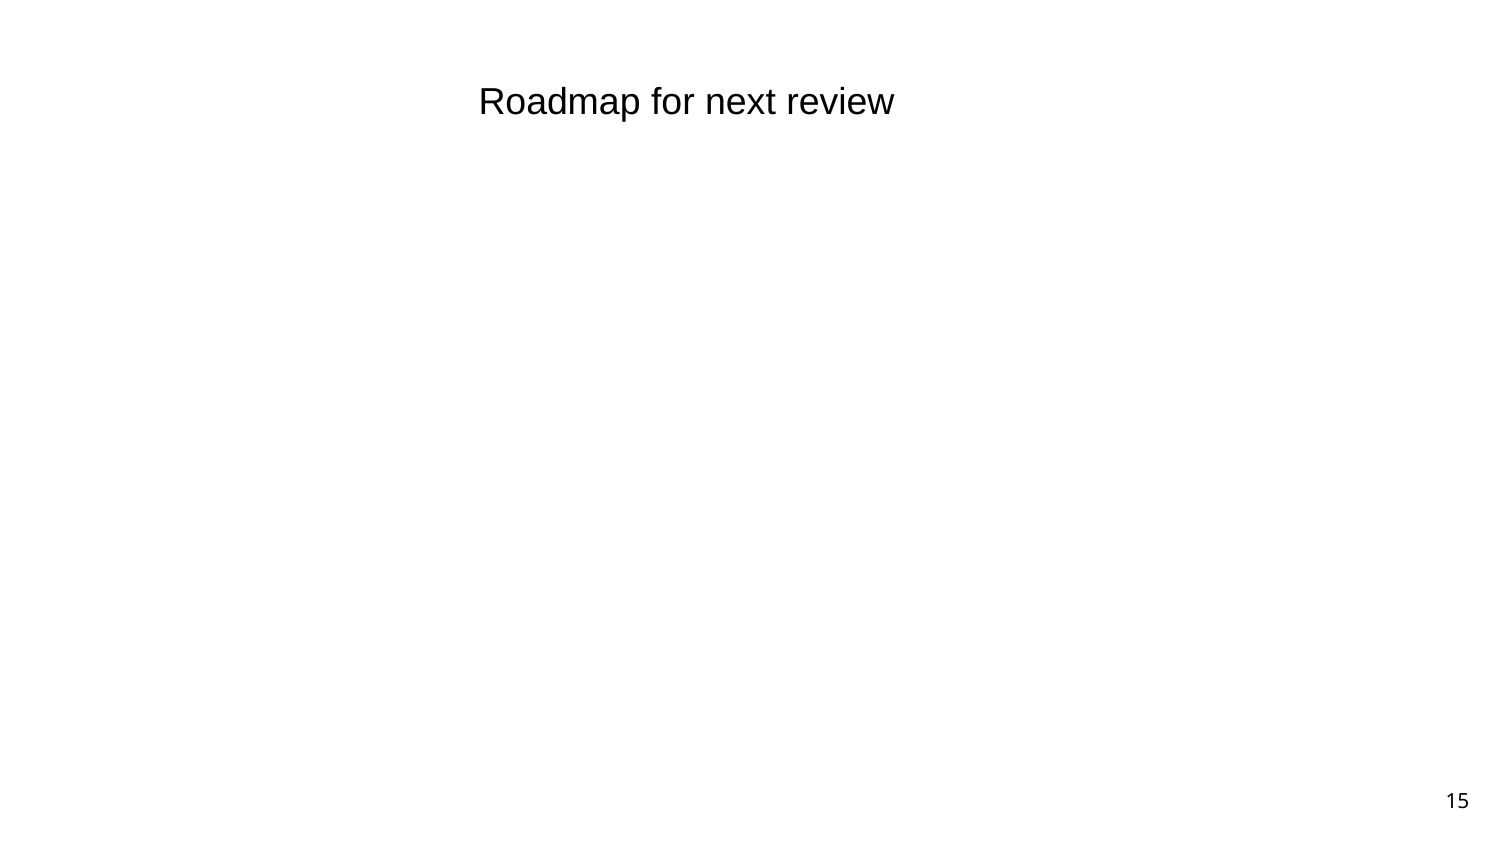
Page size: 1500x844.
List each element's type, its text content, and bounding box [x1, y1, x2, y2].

text_box Roadmap for next review [463, 73, 910, 130]
